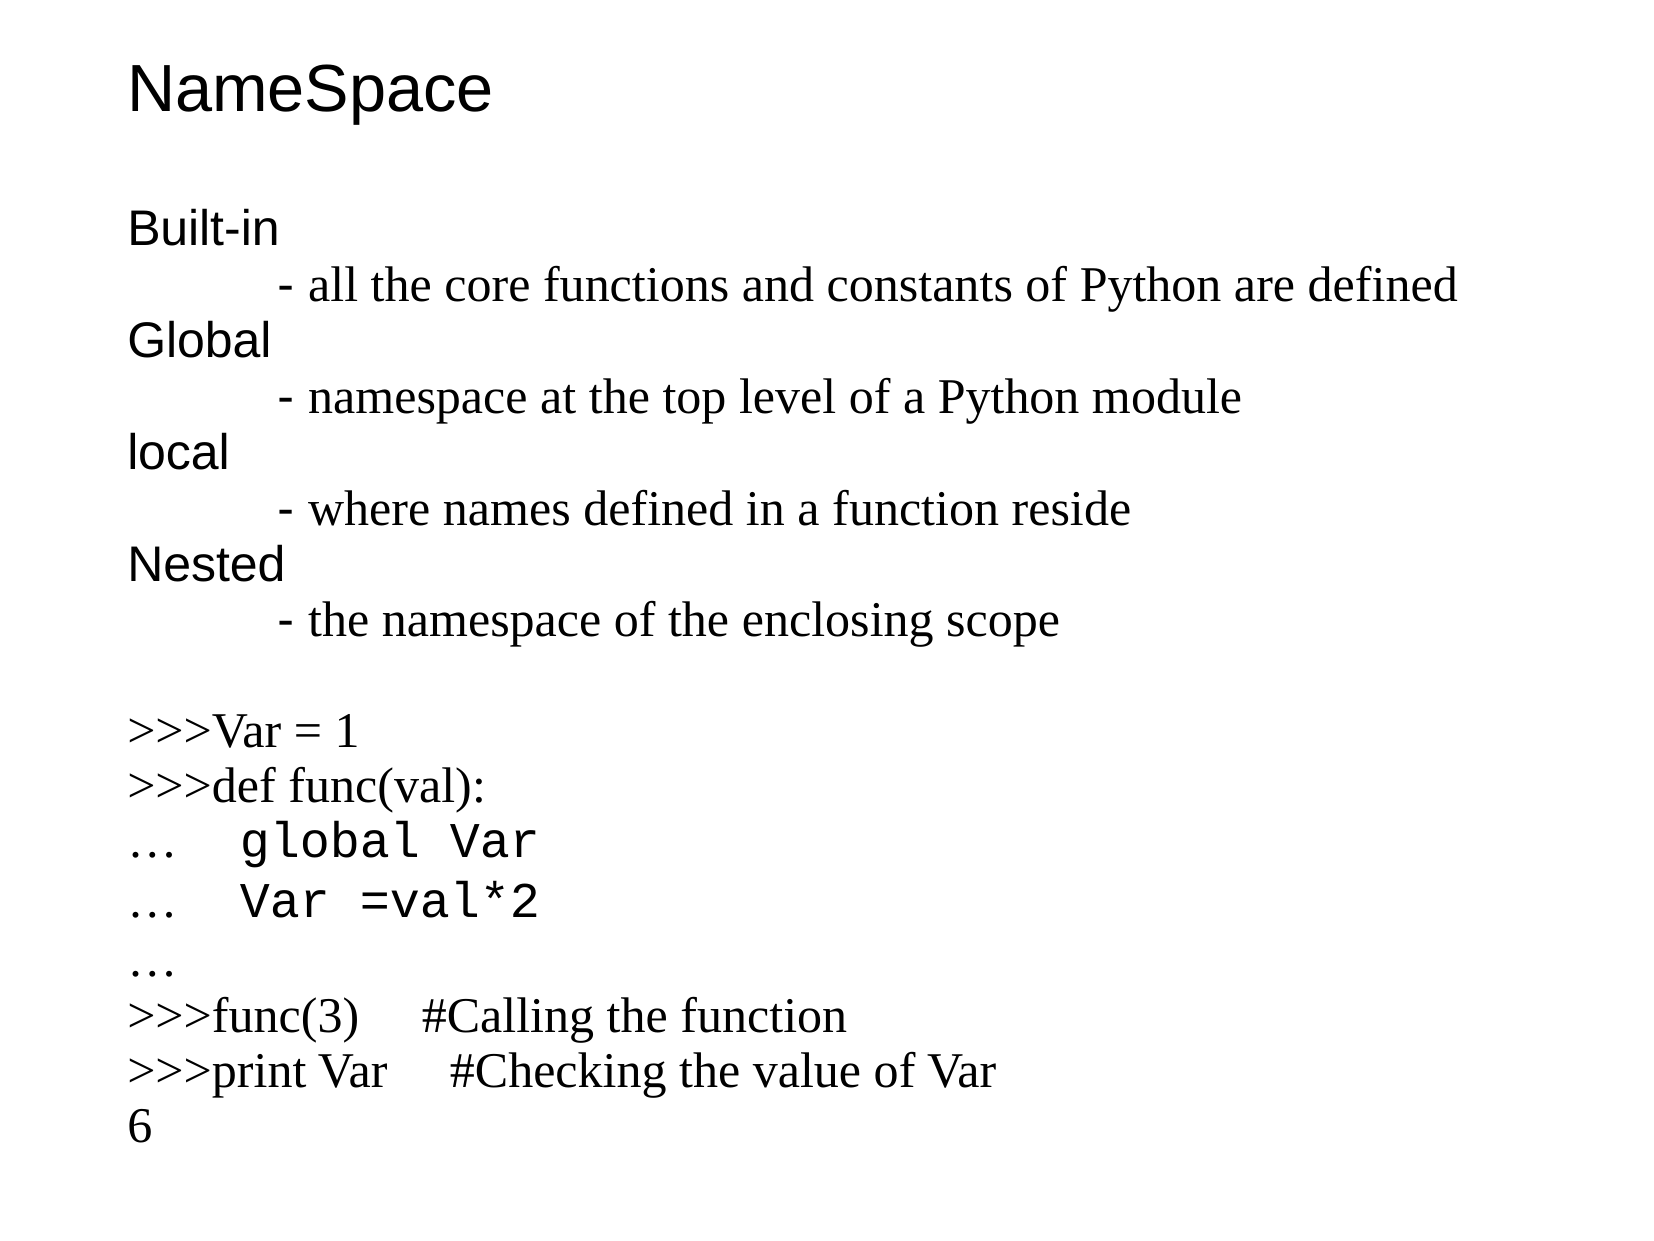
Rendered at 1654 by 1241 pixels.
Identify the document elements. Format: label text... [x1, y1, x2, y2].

text_box NameSpace Built-in - all the core functions and constants of Python are defined Global - namespace at the top level of a Python module local - where names defined in a function reside Nested - the namespace of the enclosing scope >>>Var = 1 >>>def func(val): … global Var … Var =val*2 … >>>func(3) #Calling the function >>>print Var #Checking the value of Var 6 [112, 43, 1576, 1161]
